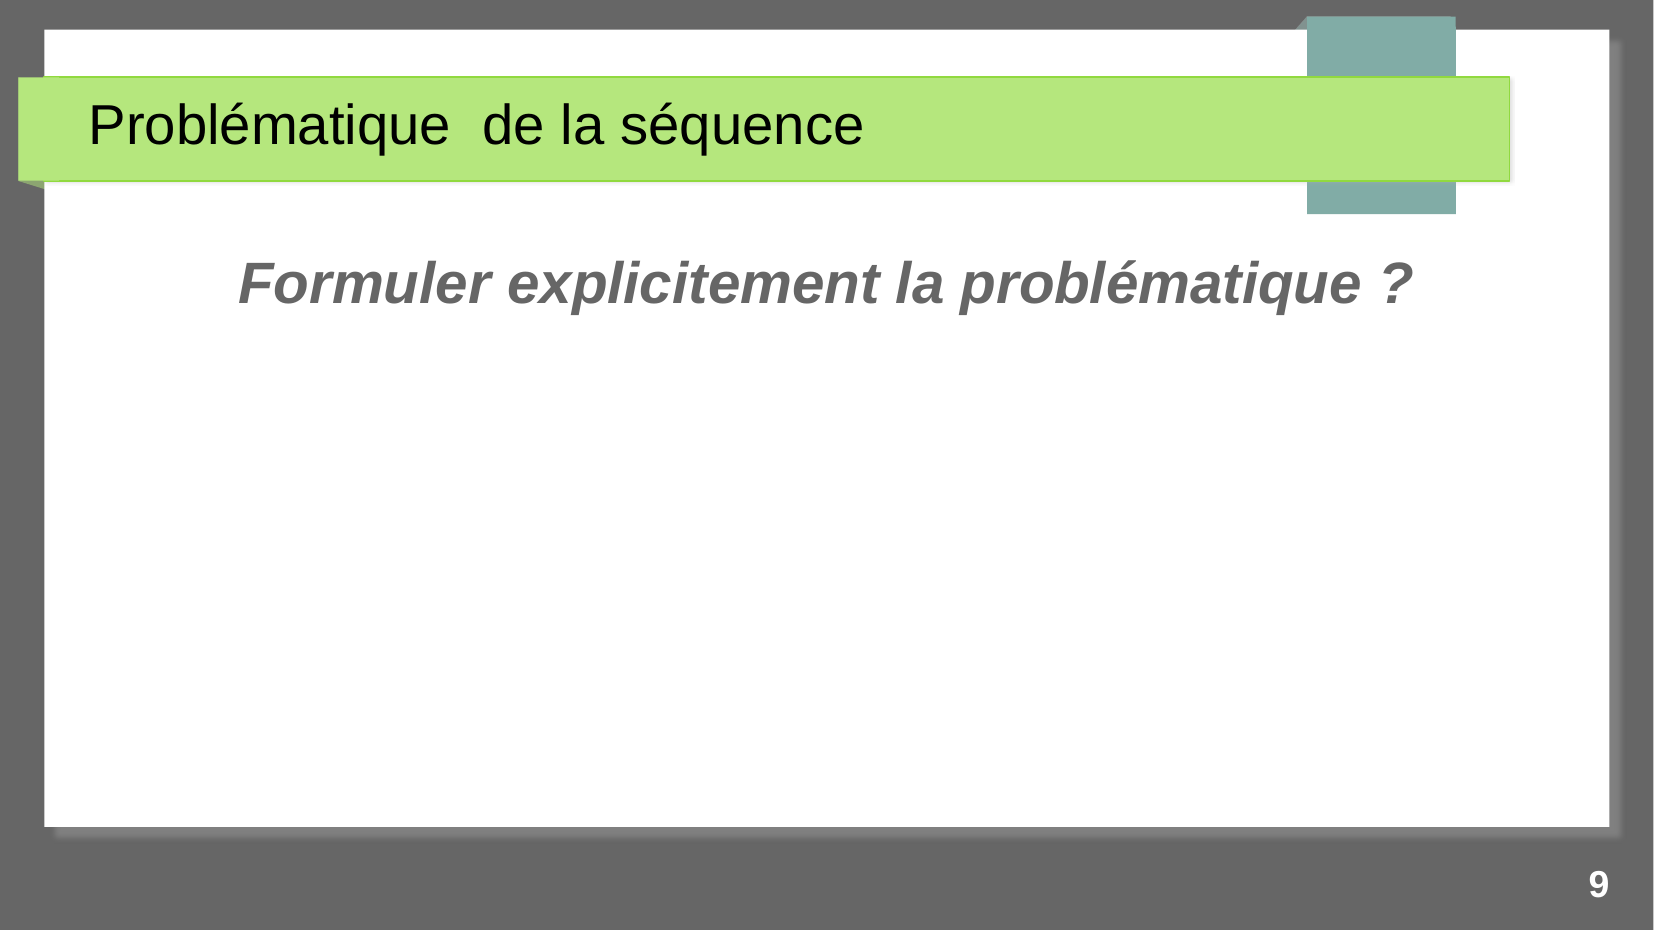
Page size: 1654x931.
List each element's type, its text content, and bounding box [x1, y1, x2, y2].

text_box <numéro> [974, 856, 1625, 916]
list Formuler explicitement la problématique ? [88, 250, 1565, 739]
title Problématique de la séquence [88, 73, 1506, 178]
